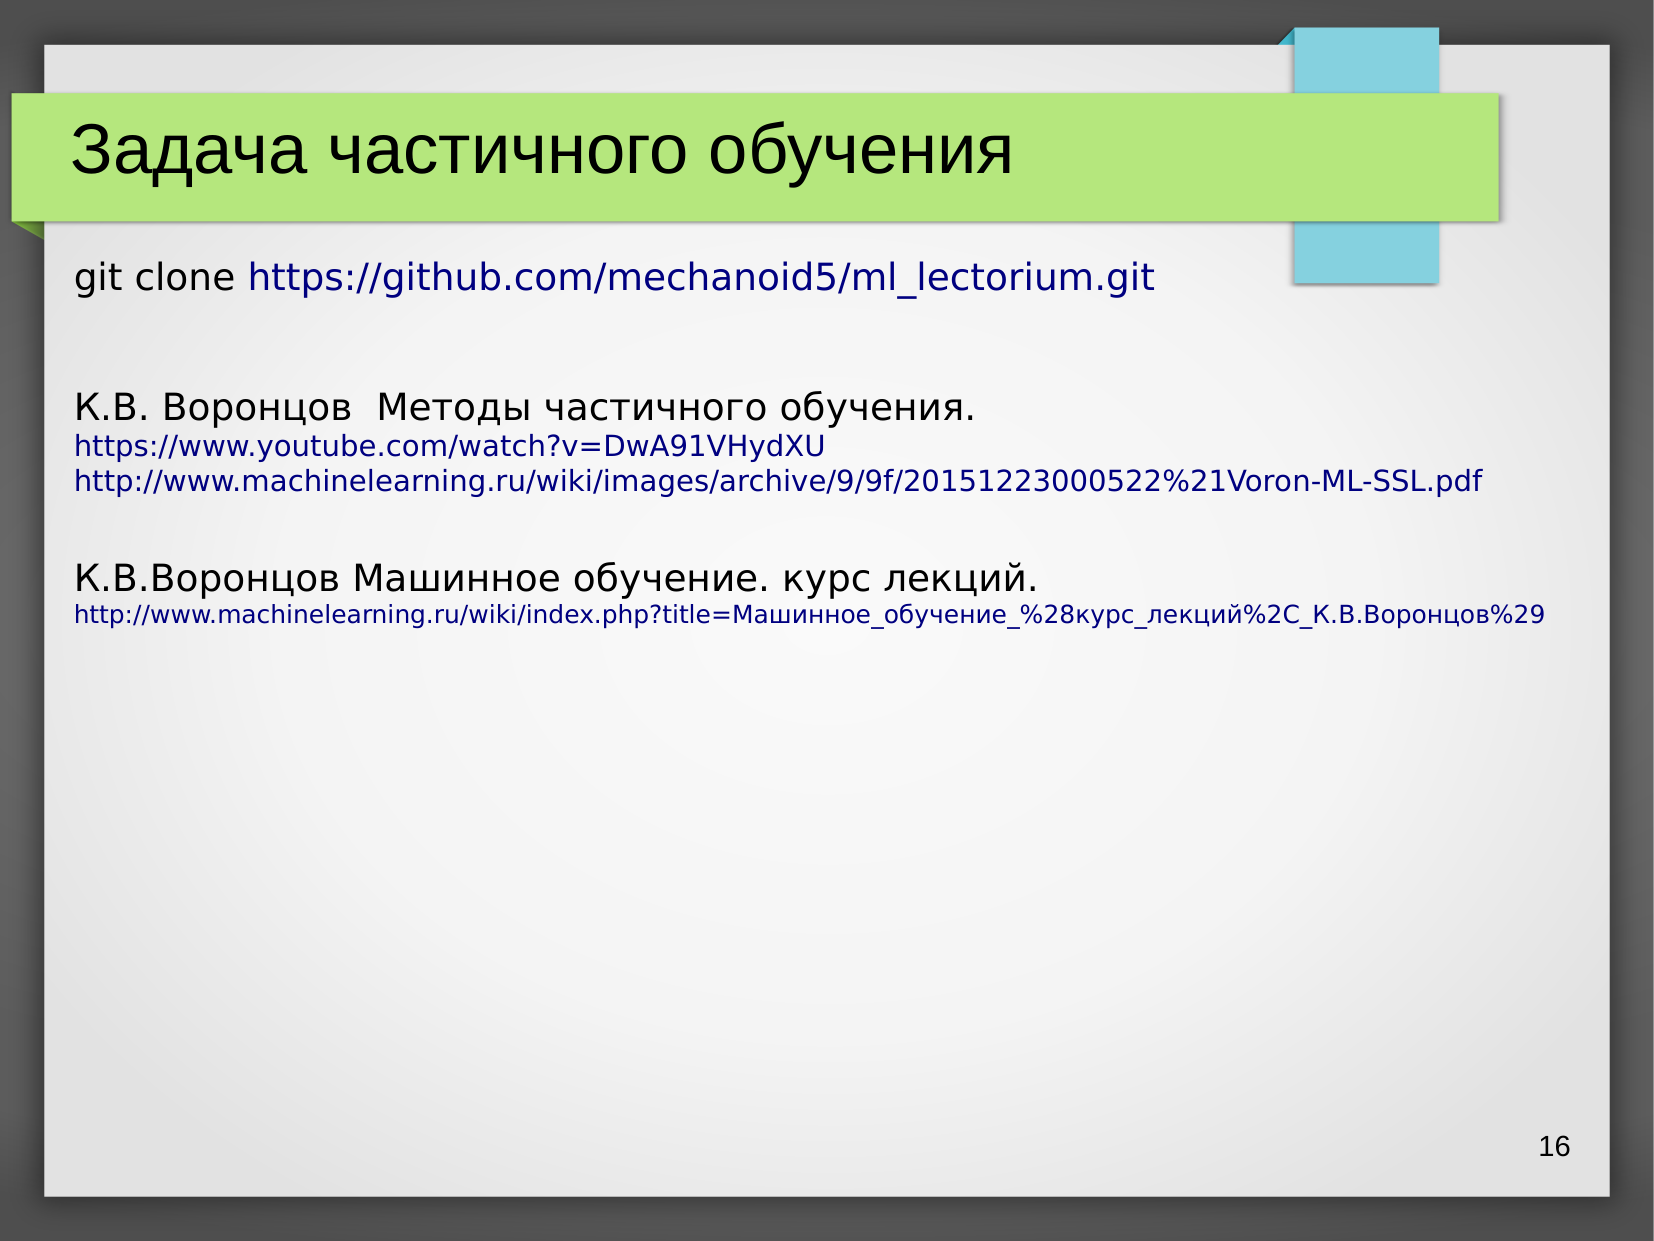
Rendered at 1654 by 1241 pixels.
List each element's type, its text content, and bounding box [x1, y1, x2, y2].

title Задача частичного обучения [70, 109, 1134, 190]
text_box git clone https://github.com/mechanoid5/ml_lectorium.git К.В. Воронцов Методы частичного обучения. https://www.youtube.com/watch?v=DwA91VHydXU http://www.machinelearning.ru/wiki/images/archive/9/9f/20151223000522%21Voron-ML-SSL.pdf К.В.Воронцов Машинное обучение. курс лекций. http://www.machinelearning.ru/wiki/index.php?title=Машинное_обучение_%28курс_лекций%2C_К.В.Воронцов%29 [59, 248, 1619, 804]
picture [0, 0, 1654, 1241]
